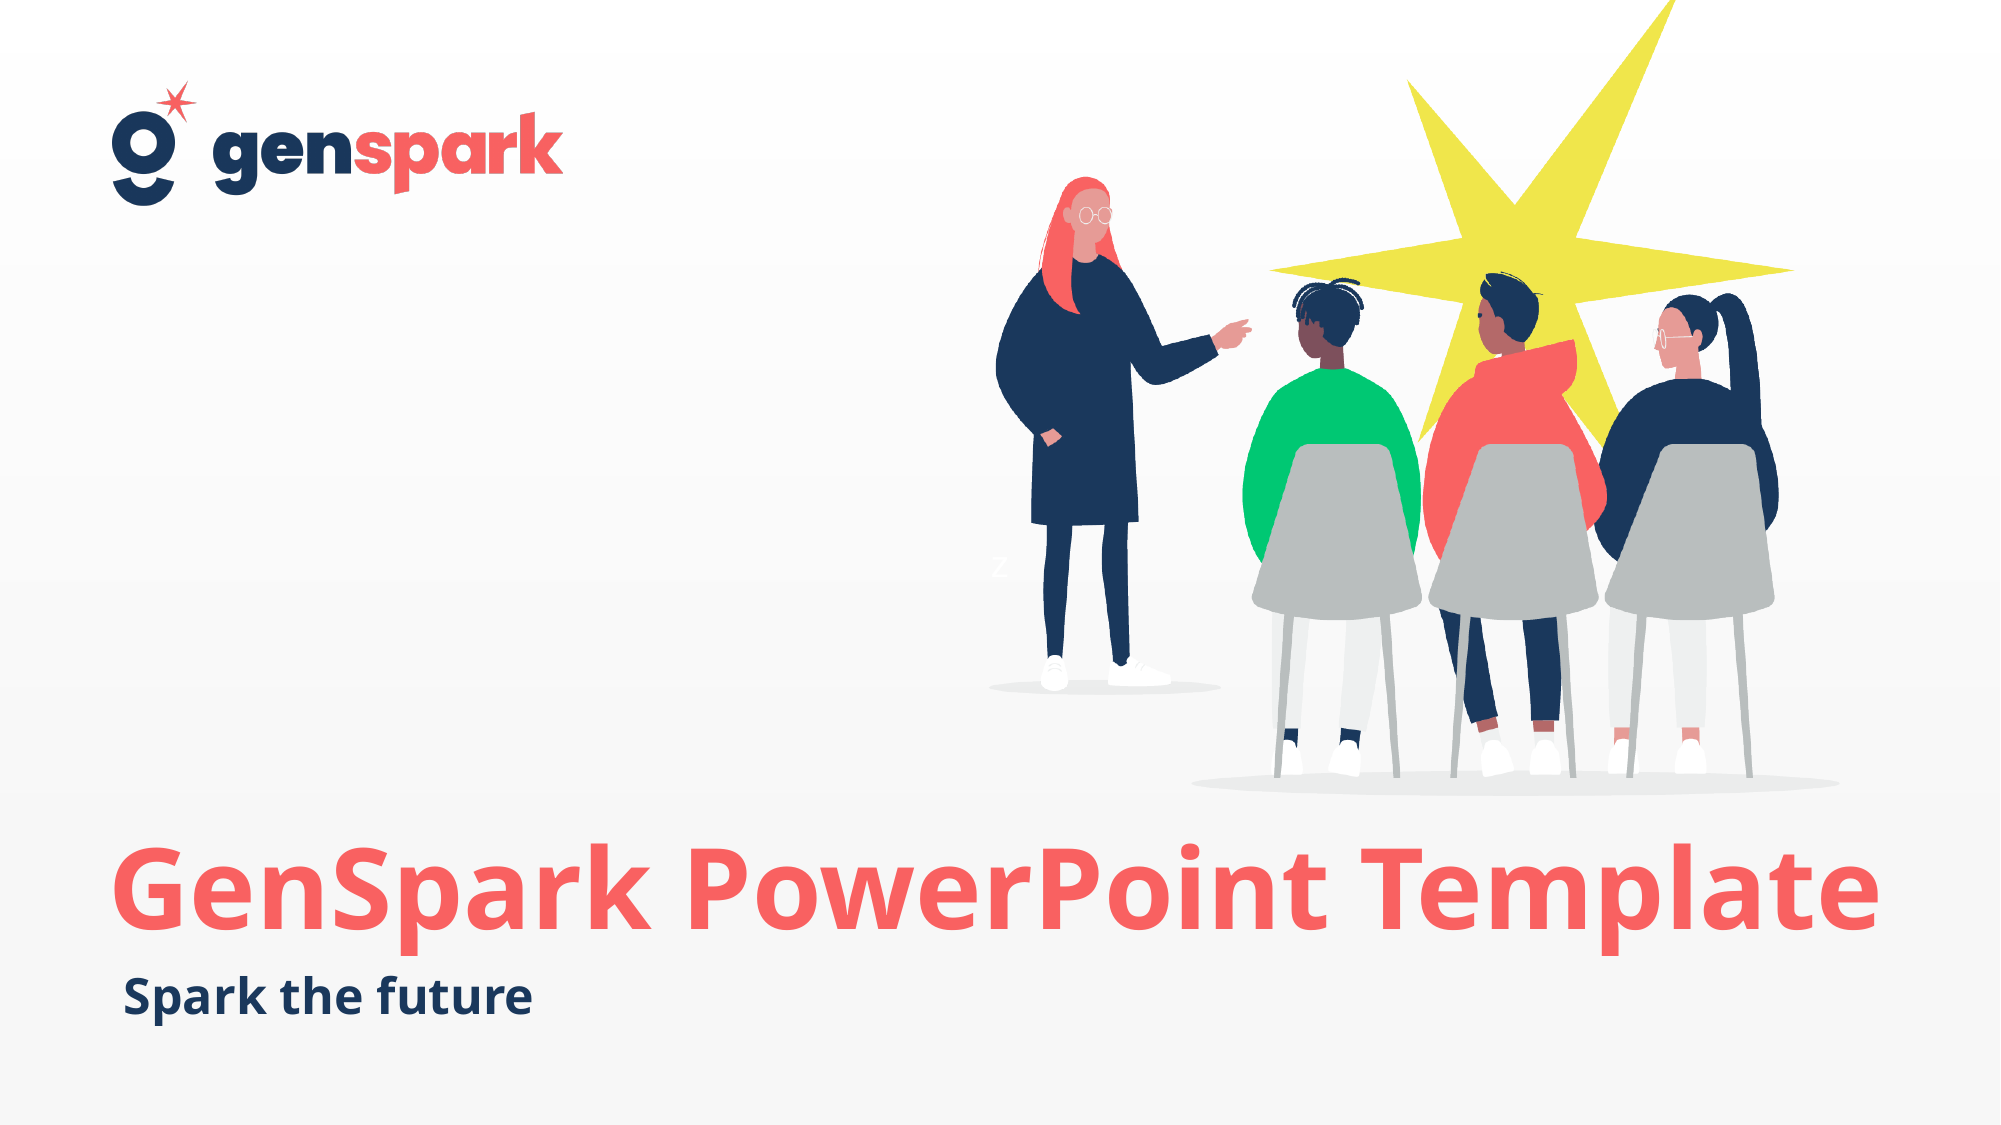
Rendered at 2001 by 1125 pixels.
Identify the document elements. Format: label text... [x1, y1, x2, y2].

subtitle Spark the future [111, 964, 1888, 1046]
picture [988, 0, 1840, 796]
picture [112, 80, 563, 206]
title GenSpark PowerPoint Template [108, 798, 1888, 953]
